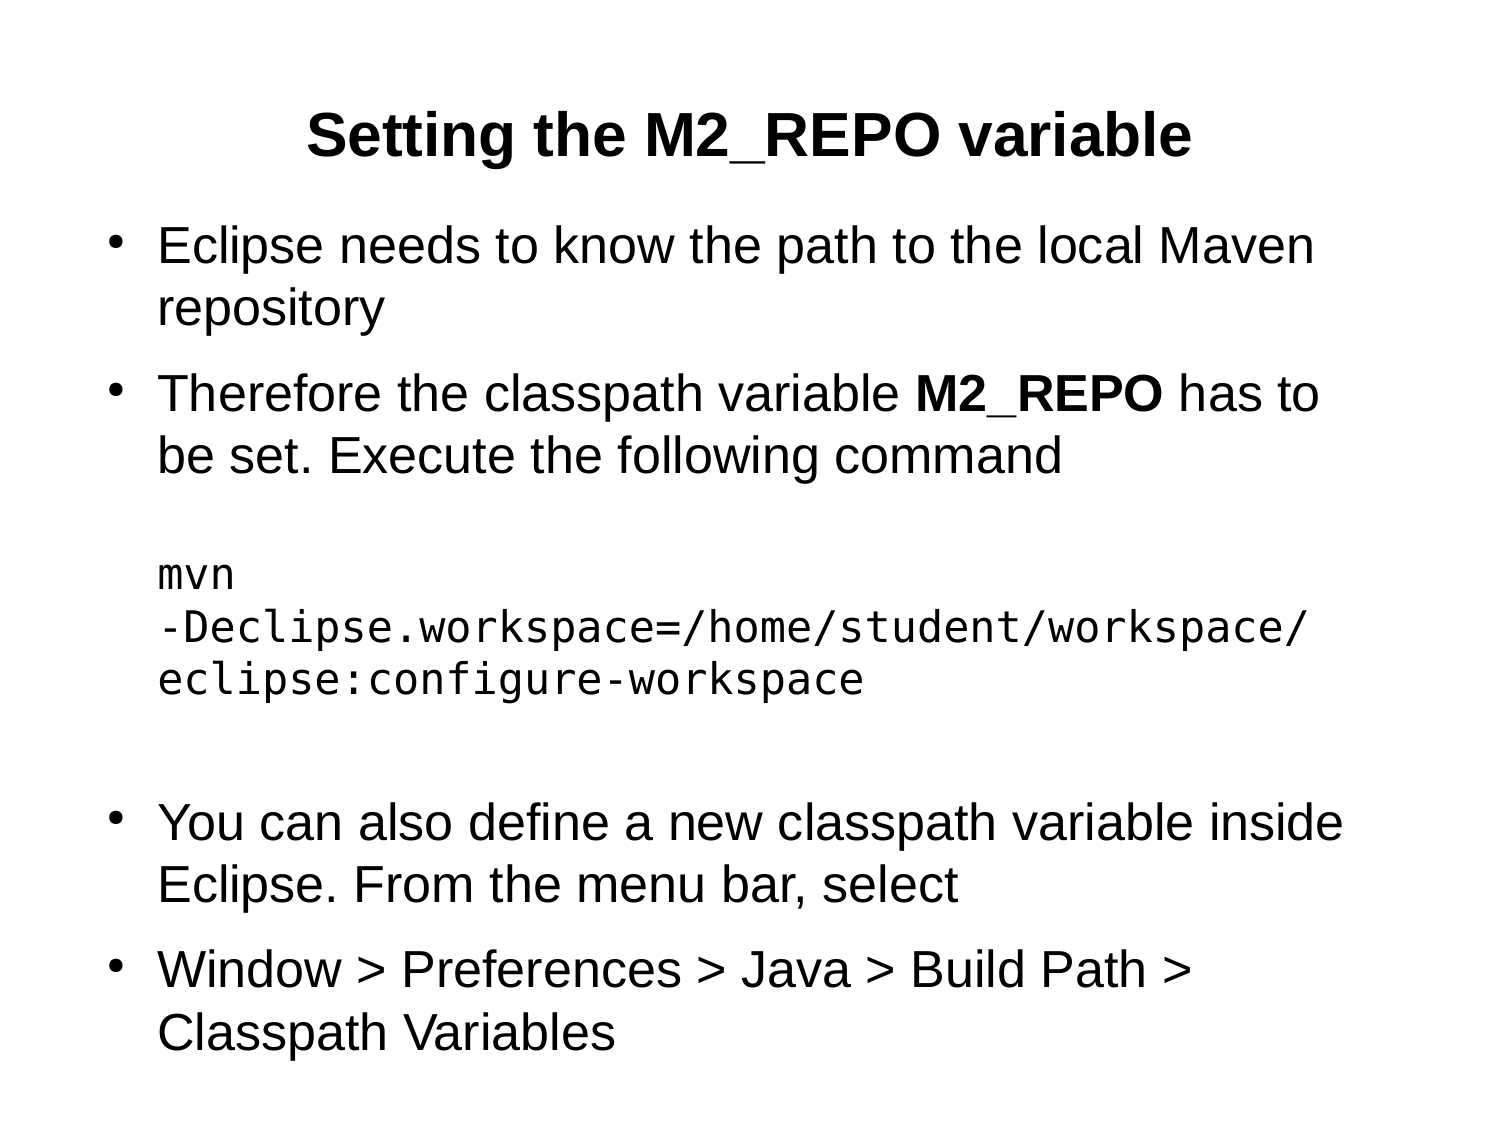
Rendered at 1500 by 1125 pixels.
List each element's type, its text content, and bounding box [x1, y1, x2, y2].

title Setting the M2_REPO variable [75, 44, 1425, 177]
list Eclipse needs to know the path to the local Maven repository Therefore the classpath variable M2_REPO has to be set. Execute the following command mvn -Declipse.workspace=/home/student/workspace/ eclipse:configure-workspace You can also define a new classpath variable inside Eclipse. From the menu bar, select Window > Preferences > Java > Build Path > Classpath Variables [75, 204, 1395, 1075]
